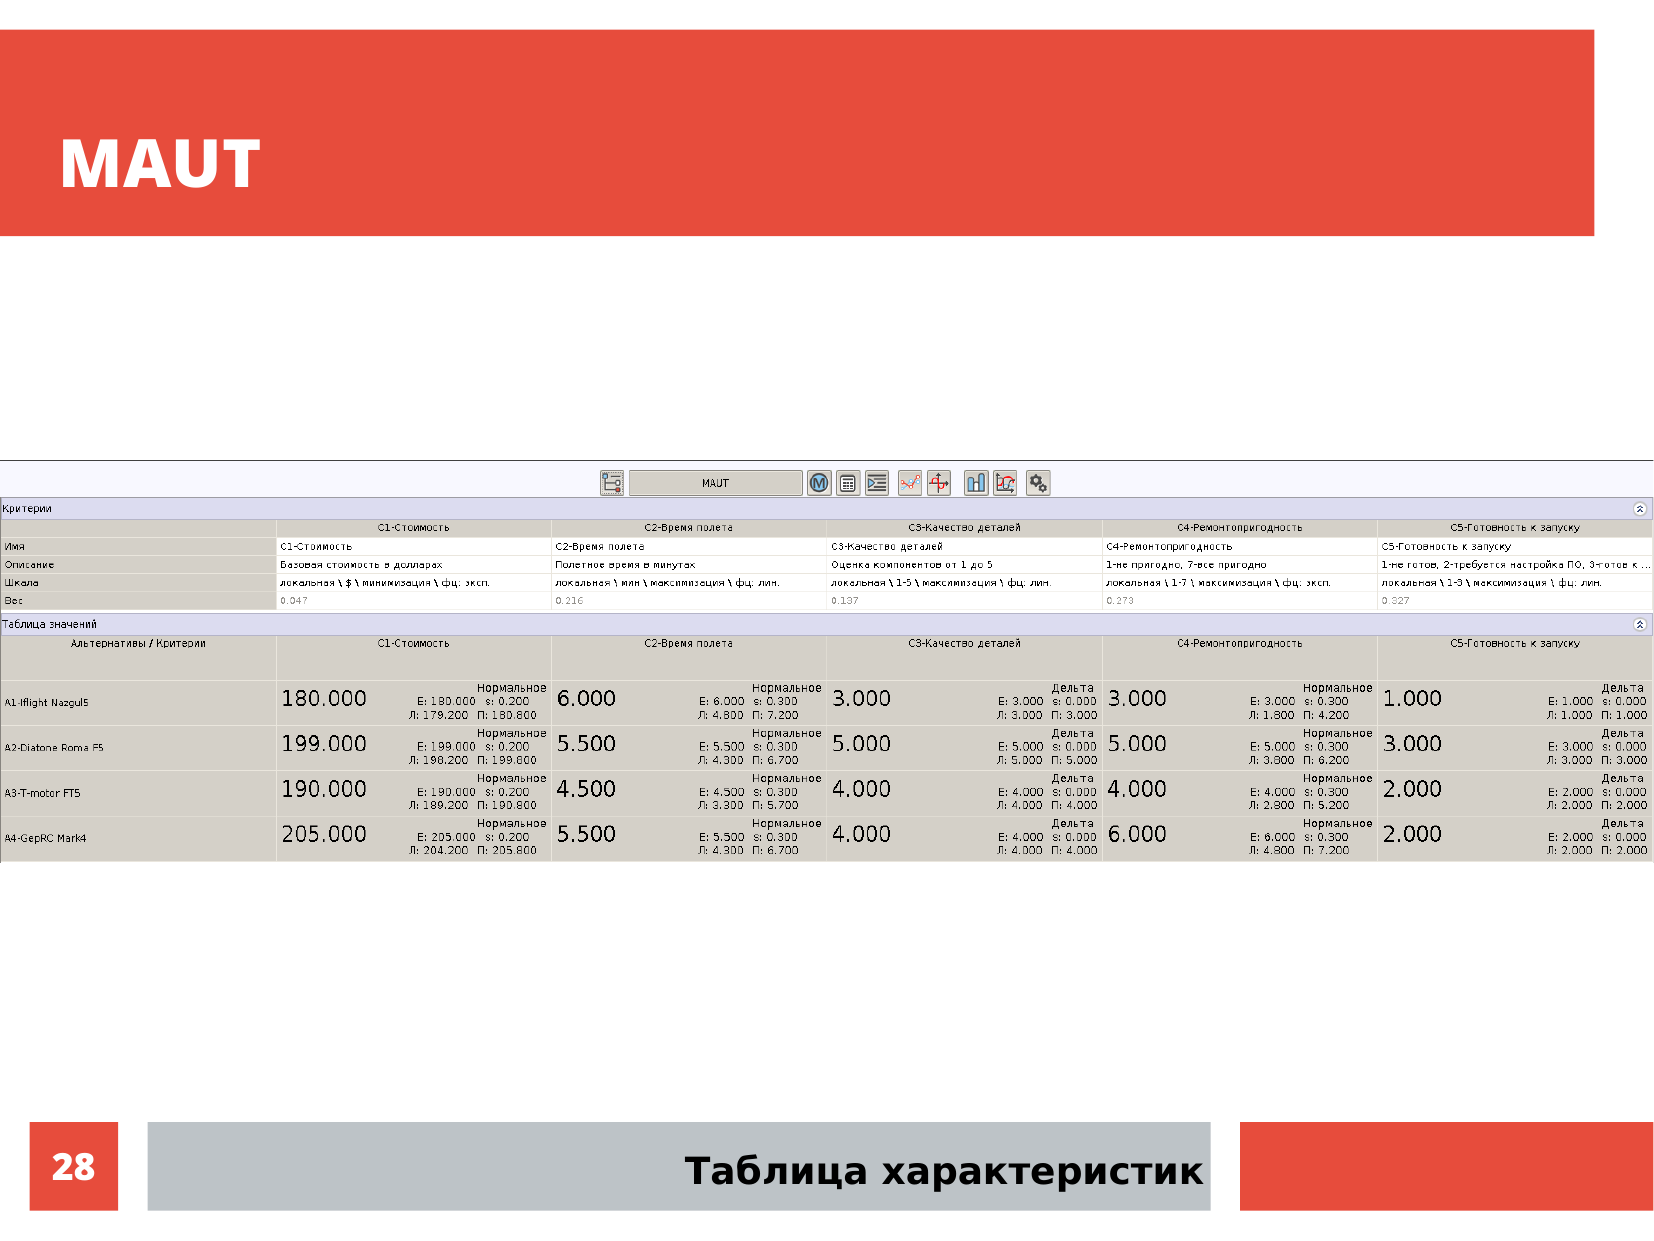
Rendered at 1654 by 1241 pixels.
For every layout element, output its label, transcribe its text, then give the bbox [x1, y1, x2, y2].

picture [0, 460, 1654, 863]
title MAUT [59, 59, 1595, 207]
title Таблица характеристик [685, 1133, 1453, 1193]
